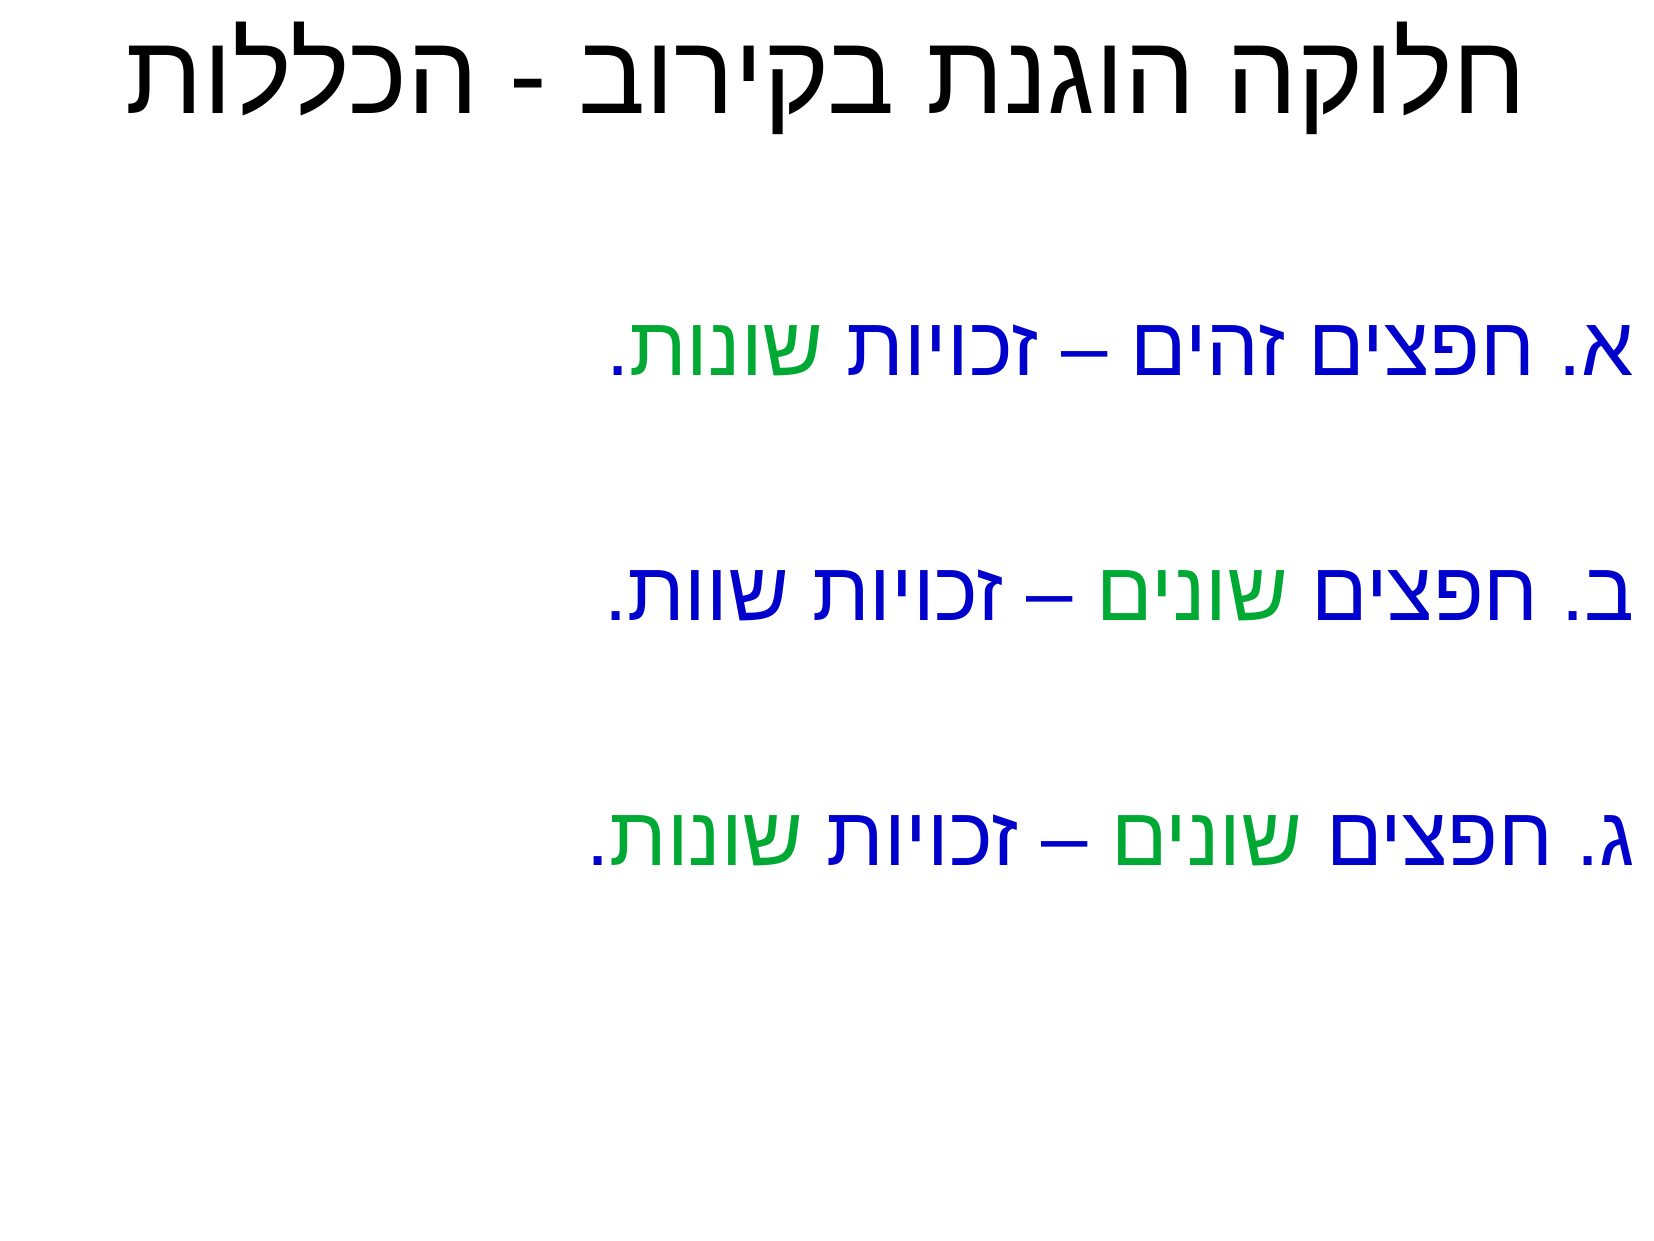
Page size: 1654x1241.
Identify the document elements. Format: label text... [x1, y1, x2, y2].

title חלוקה הוגנת בקירוב - הכללות [0, 0, 1654, 151]
list א. חפצים זהים – זכויות שונות. ב. חפצים שונים – זכויות שוות. ג. חפצים שונים – זכויות שונות. [0, 300, 1636, 925]
